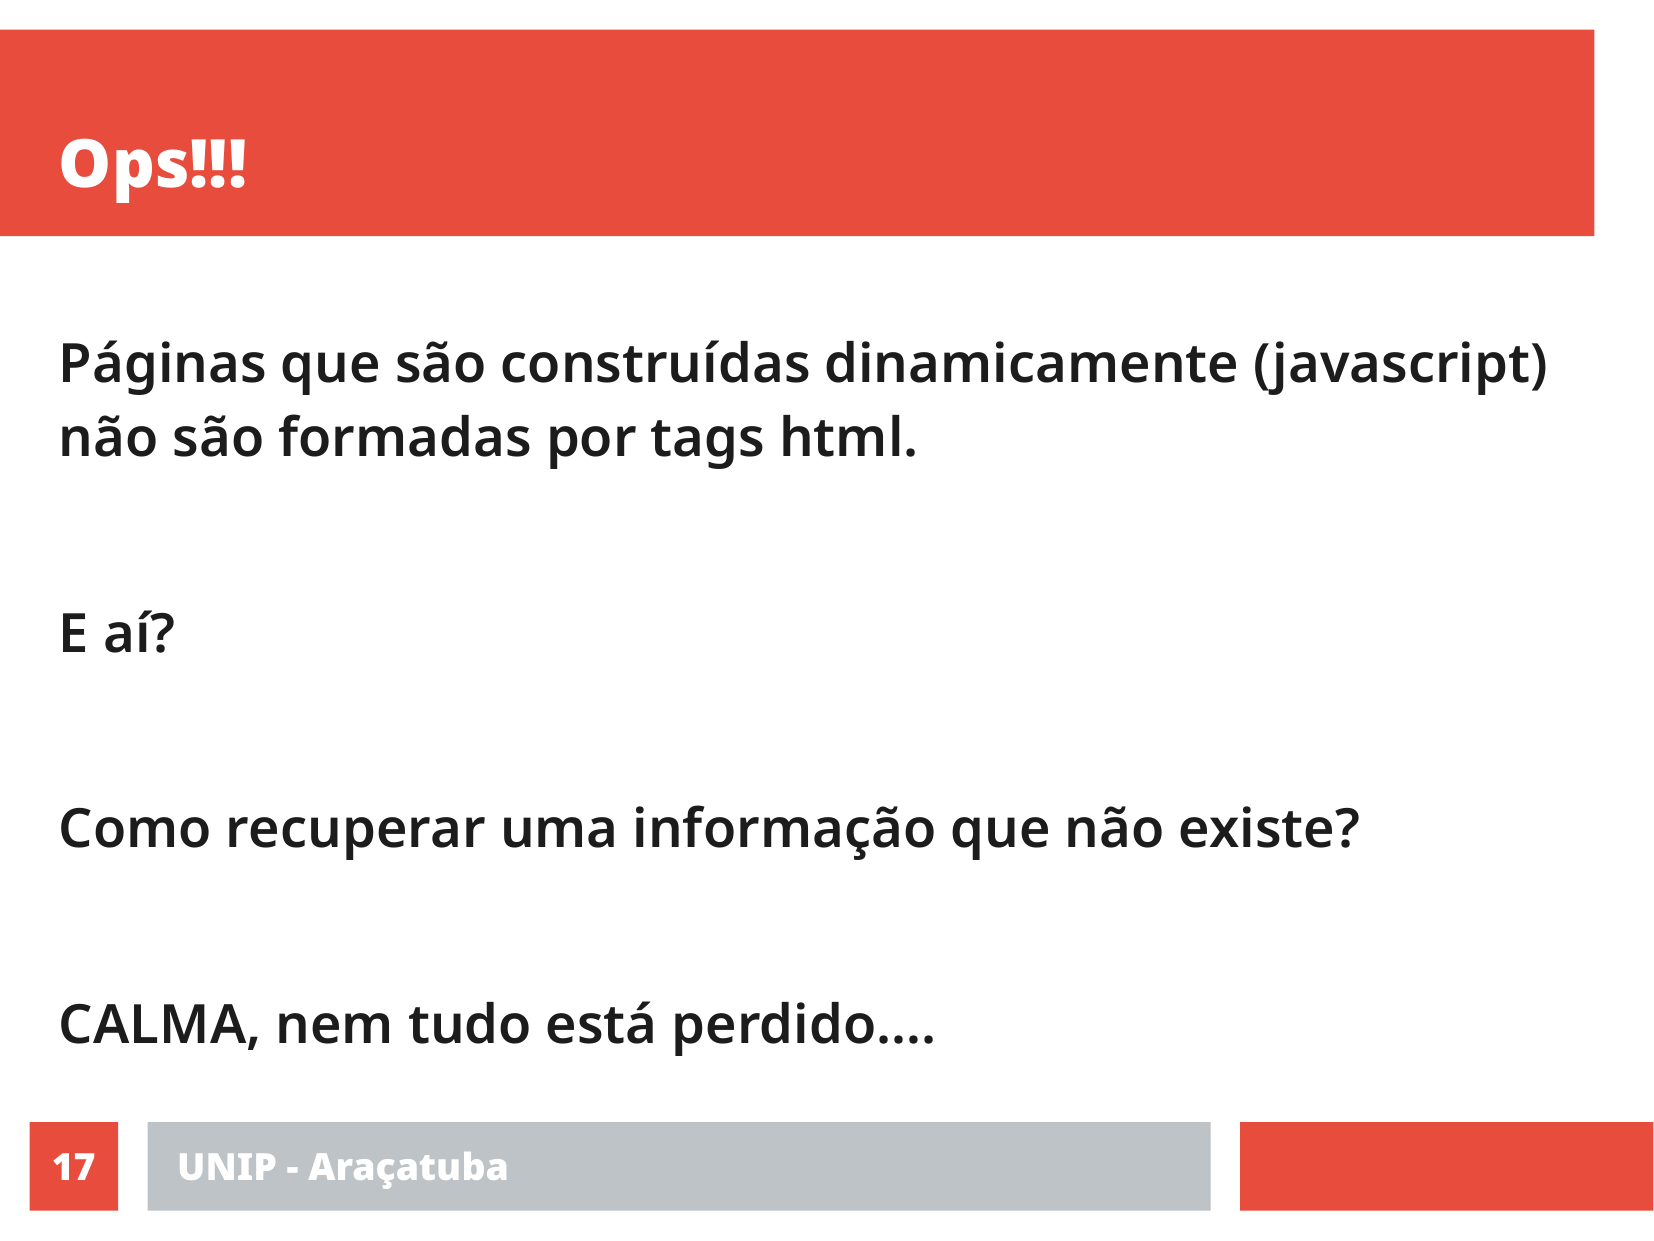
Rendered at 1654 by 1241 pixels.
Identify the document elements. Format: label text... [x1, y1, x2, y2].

list Páginas que são construídas dinamicamente (javascript) não são formadas por tags html. E aí? Como recuperar uma informação que não existe? CALMA, nem tudo está perdido…. [59, 324, 1565, 1093]
title Ops!!! [59, 59, 1595, 207]
